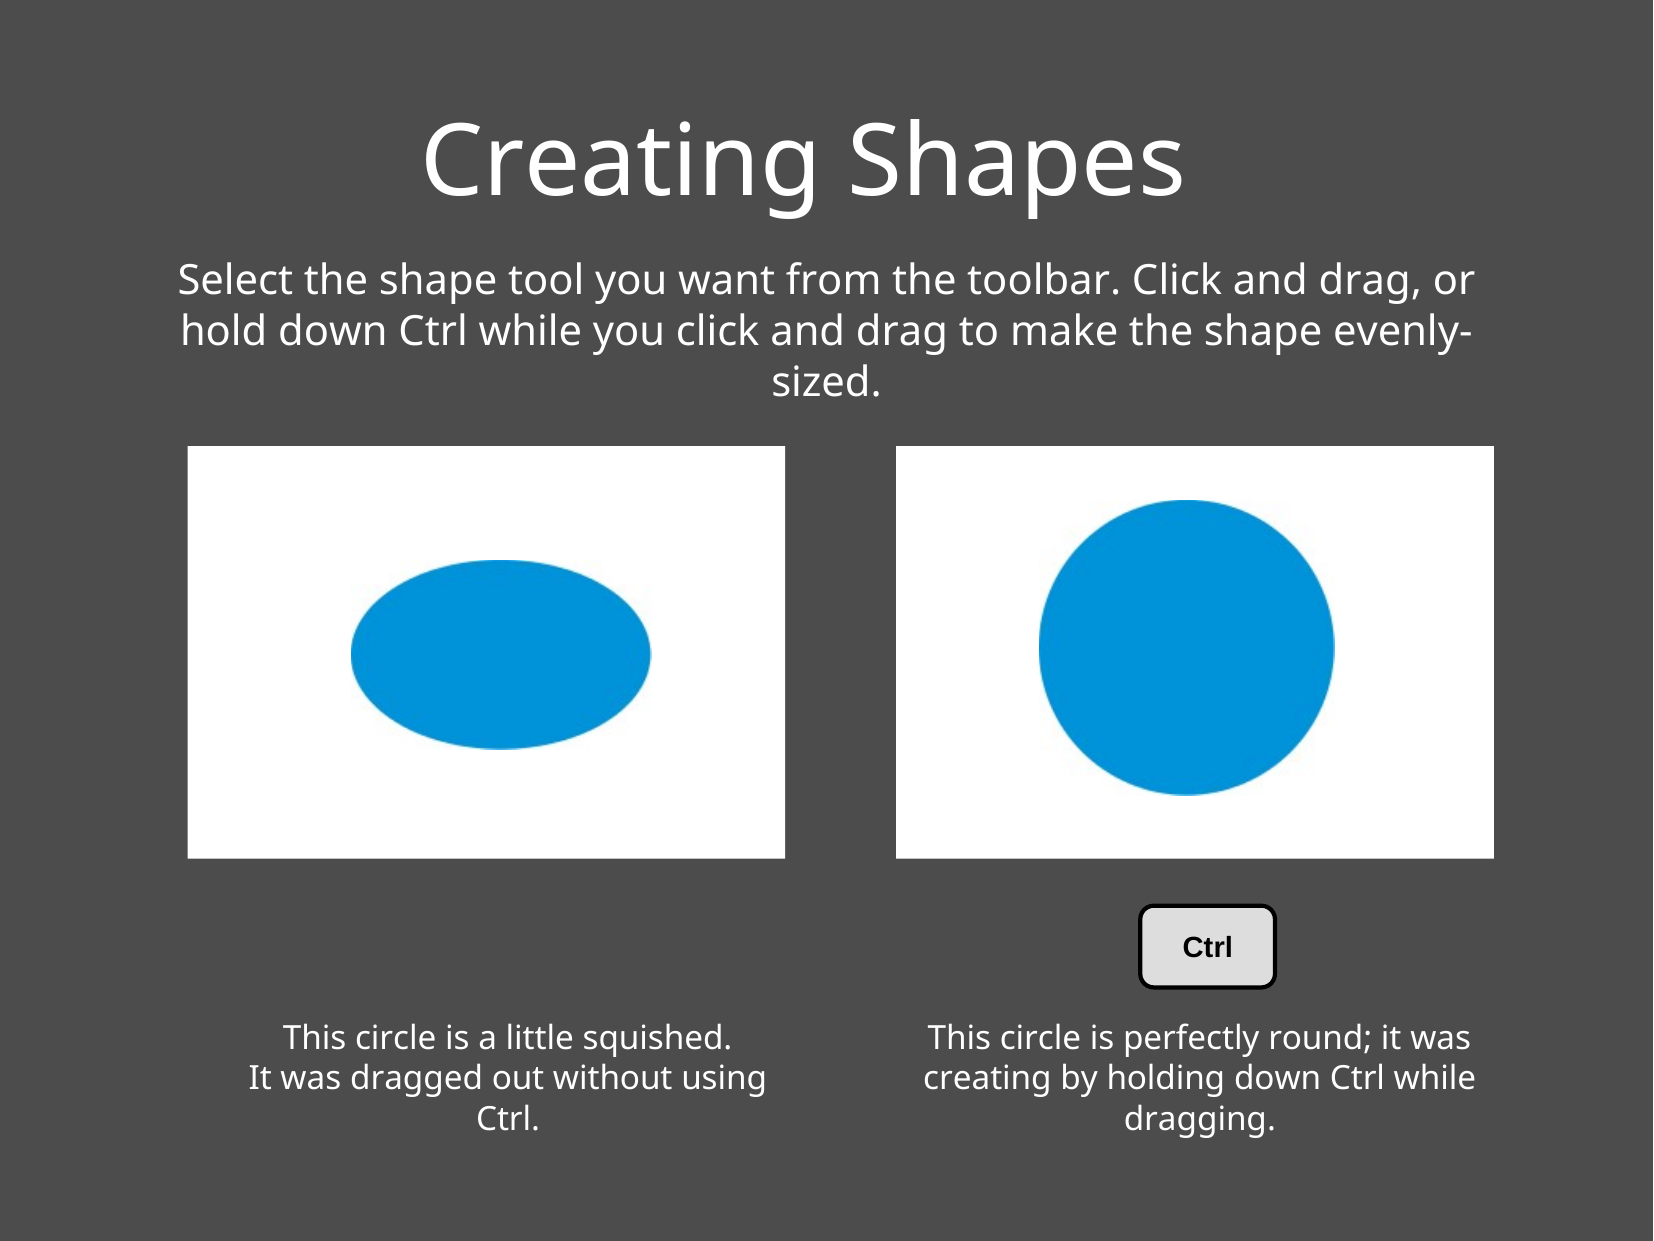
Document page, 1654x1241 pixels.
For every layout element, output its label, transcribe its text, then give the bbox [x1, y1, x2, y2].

text_box Ctrl [1151, 924, 1264, 972]
title This circle is perfectly round; it was creating by holding down Ctrl while dragging. [900, 982, 1501, 1173]
text_box [1140, 905, 1276, 988]
picture [1039, 500, 1177, 639]
text_box [187, 446, 786, 859]
picture [351, 560, 489, 647]
text_box [896, 446, 1494, 859]
title Select the shape tool you want from the toolbar. Click and drag, or hold down Ctrl while you click and drag to make the shape evenly-sized. [132, 256, 1521, 405]
picture [1039, 500, 1335, 796]
title Creating Shapes [53, 36, 1554, 298]
picture [351, 560, 652, 750]
title This circle is a little squished. It was dragged out without using Ctrl. [225, 982, 792, 1173]
